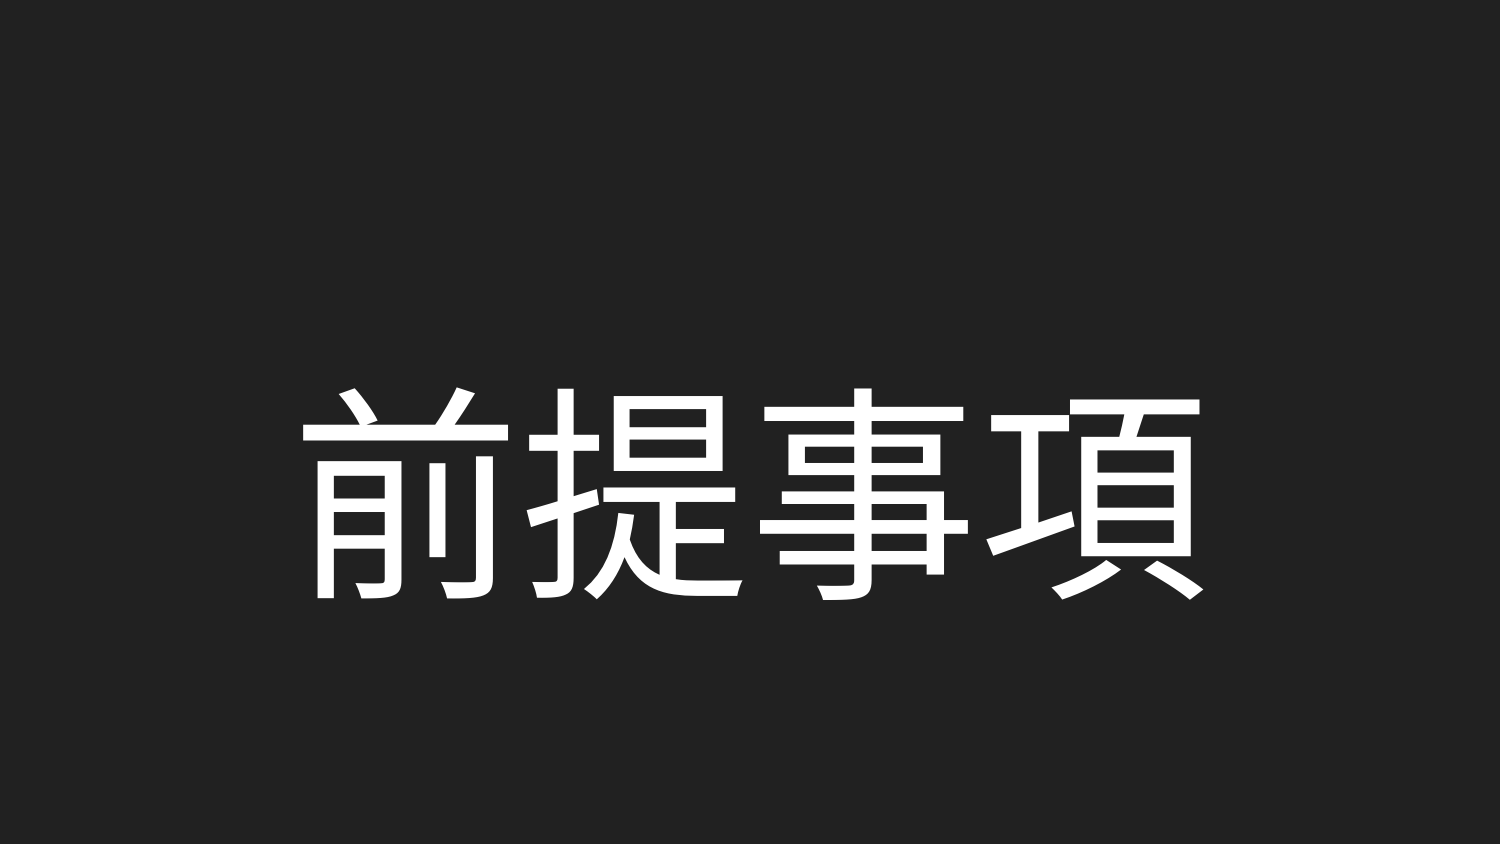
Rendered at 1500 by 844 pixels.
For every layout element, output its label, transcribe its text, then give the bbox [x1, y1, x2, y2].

list 前提事項 [51, 189, 1449, 750]
